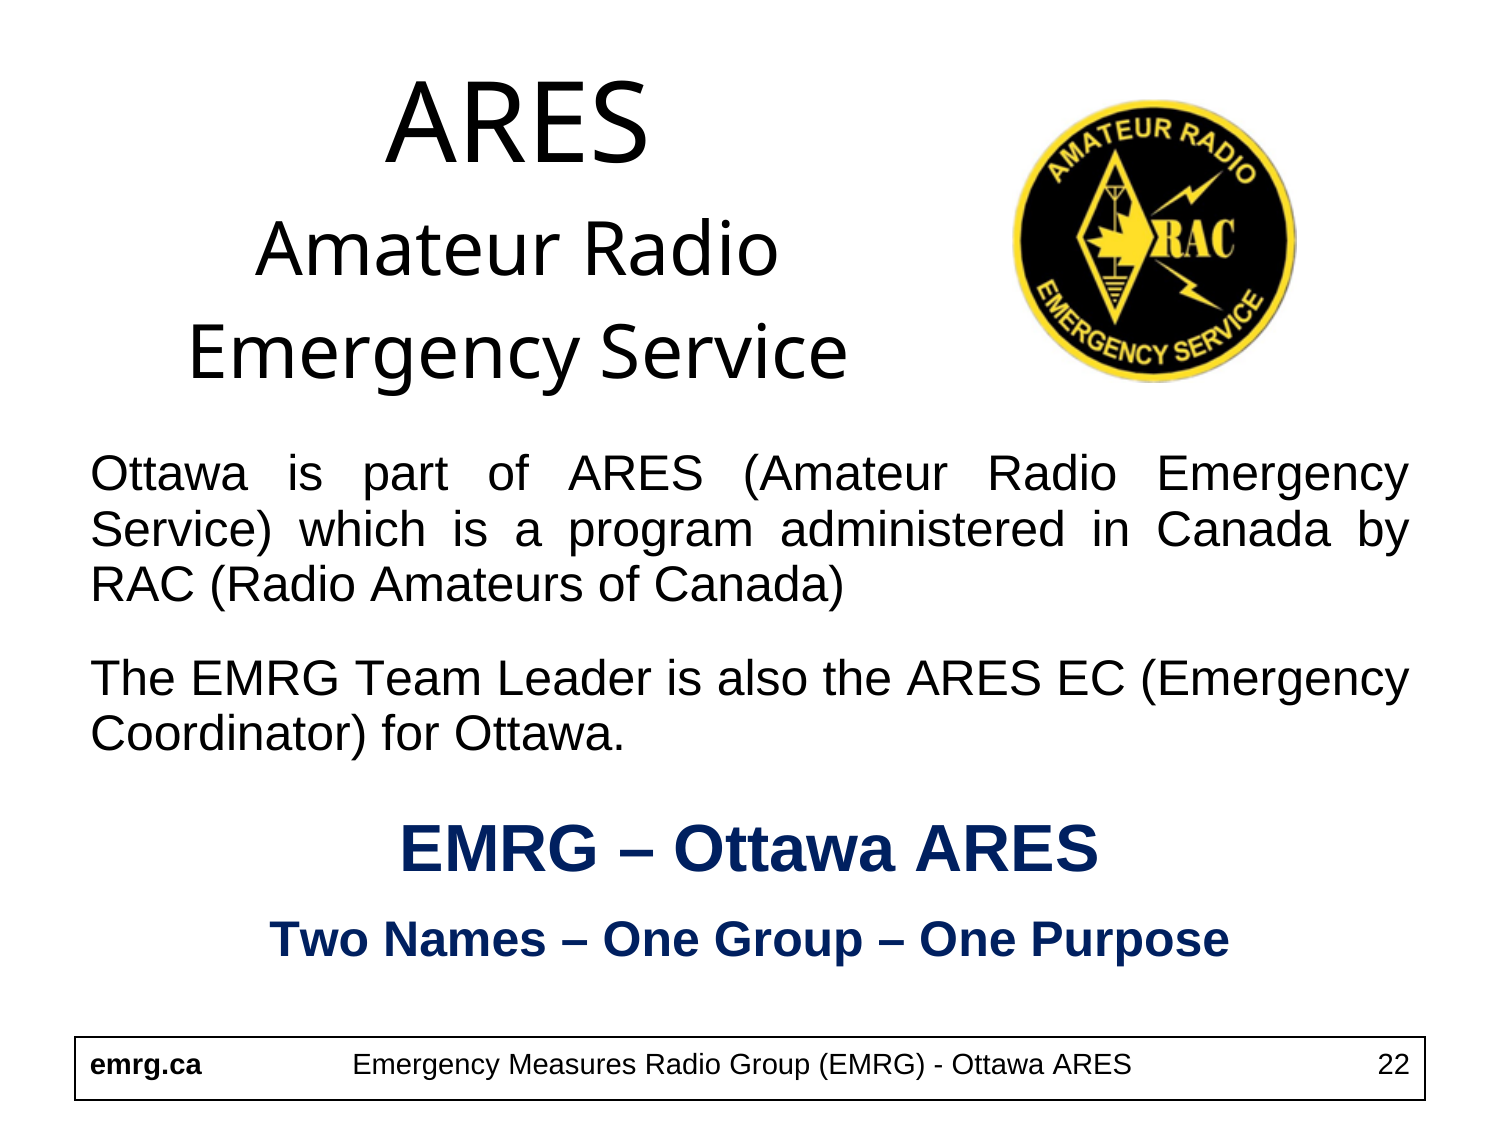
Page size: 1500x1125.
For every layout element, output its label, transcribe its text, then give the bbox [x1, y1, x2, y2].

picture [1012, 99, 1297, 383]
title ARES Amateur Radio Emergency Service [74, 56, 962, 387]
text_box Emergency Measures Radio Group (EMRG) - Ottawa ARES [247, 1090, 1238, 1103]
list Ottawa is part of ARES (Amateur Radio Emergency Service) which is a program administered in Canada by RAC (Radio Amateurs of Canada) The EMRG Team Leader is also the ARES EC (Emergency Coordinator) for Ottawa. EMRG – Ottawa ARES Two Names – One Group – One Purpose [75, 437, 1426, 1090]
text_box <number> [1246, 1090, 1426, 1103]
